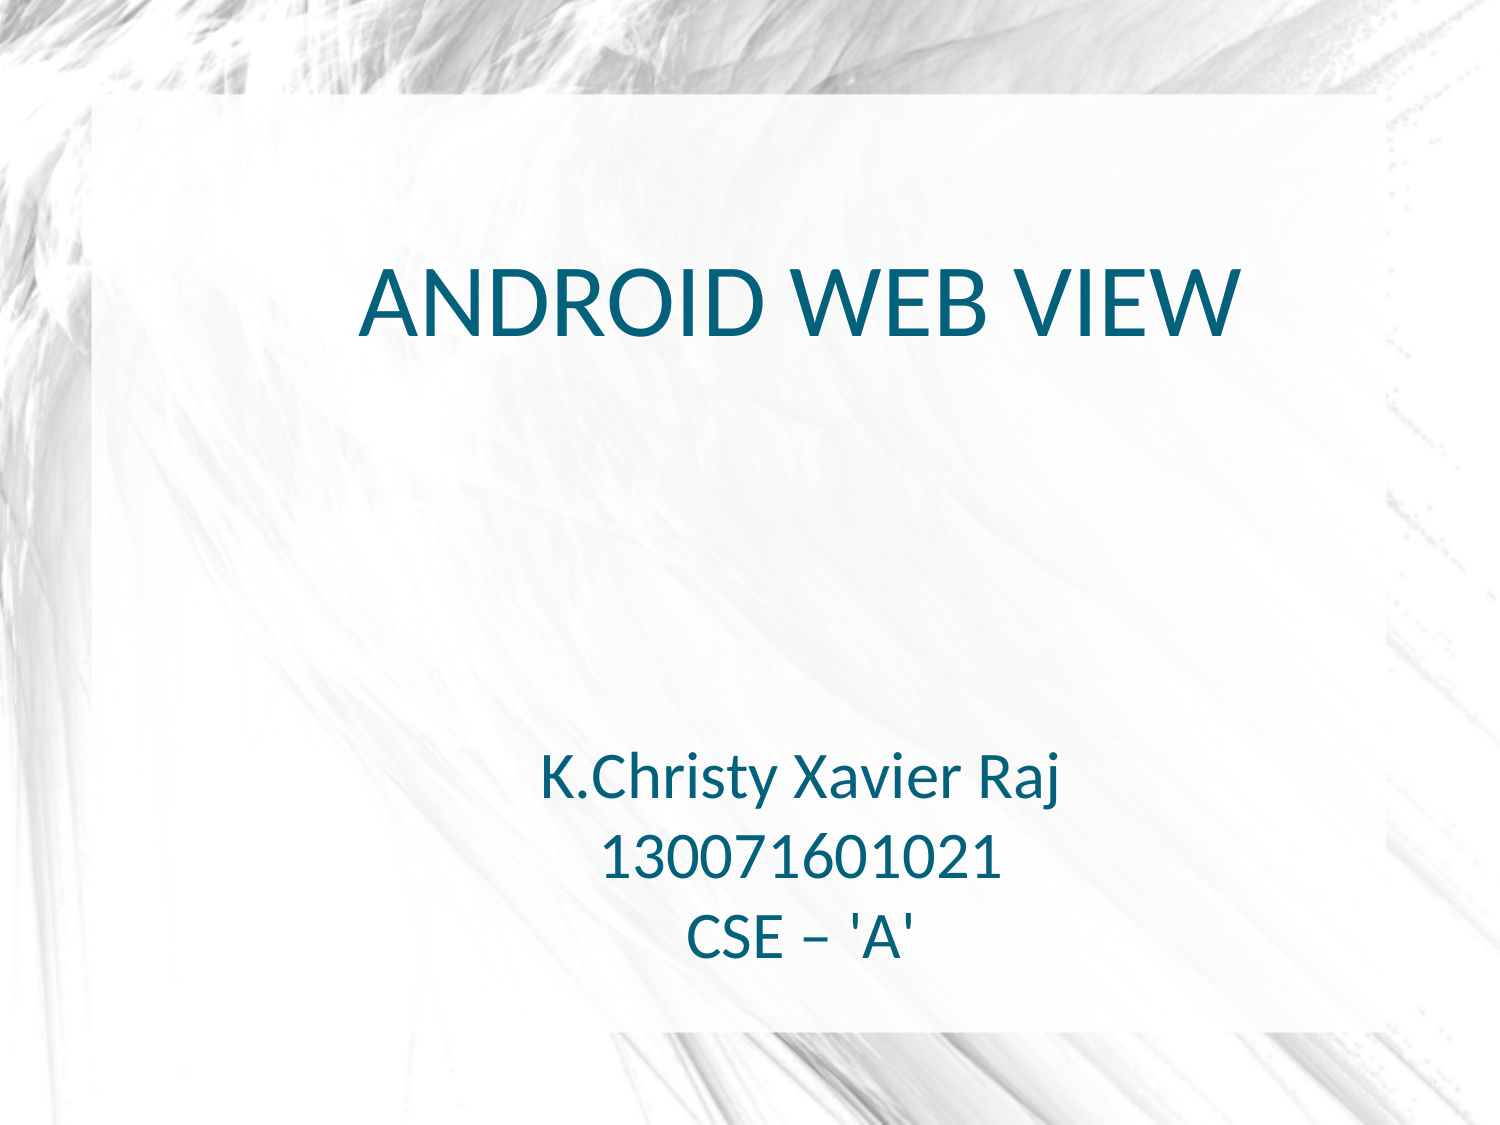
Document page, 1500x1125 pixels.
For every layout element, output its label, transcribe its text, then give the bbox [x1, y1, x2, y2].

title ANDROID WEB VIEW K.Christy Xavier Raj 130071601021 CSE – 'A' [162, 224, 1441, 1006]
picture [0, 0, 1500, 1125]
subtitle [240, 900, 1291, 1050]
